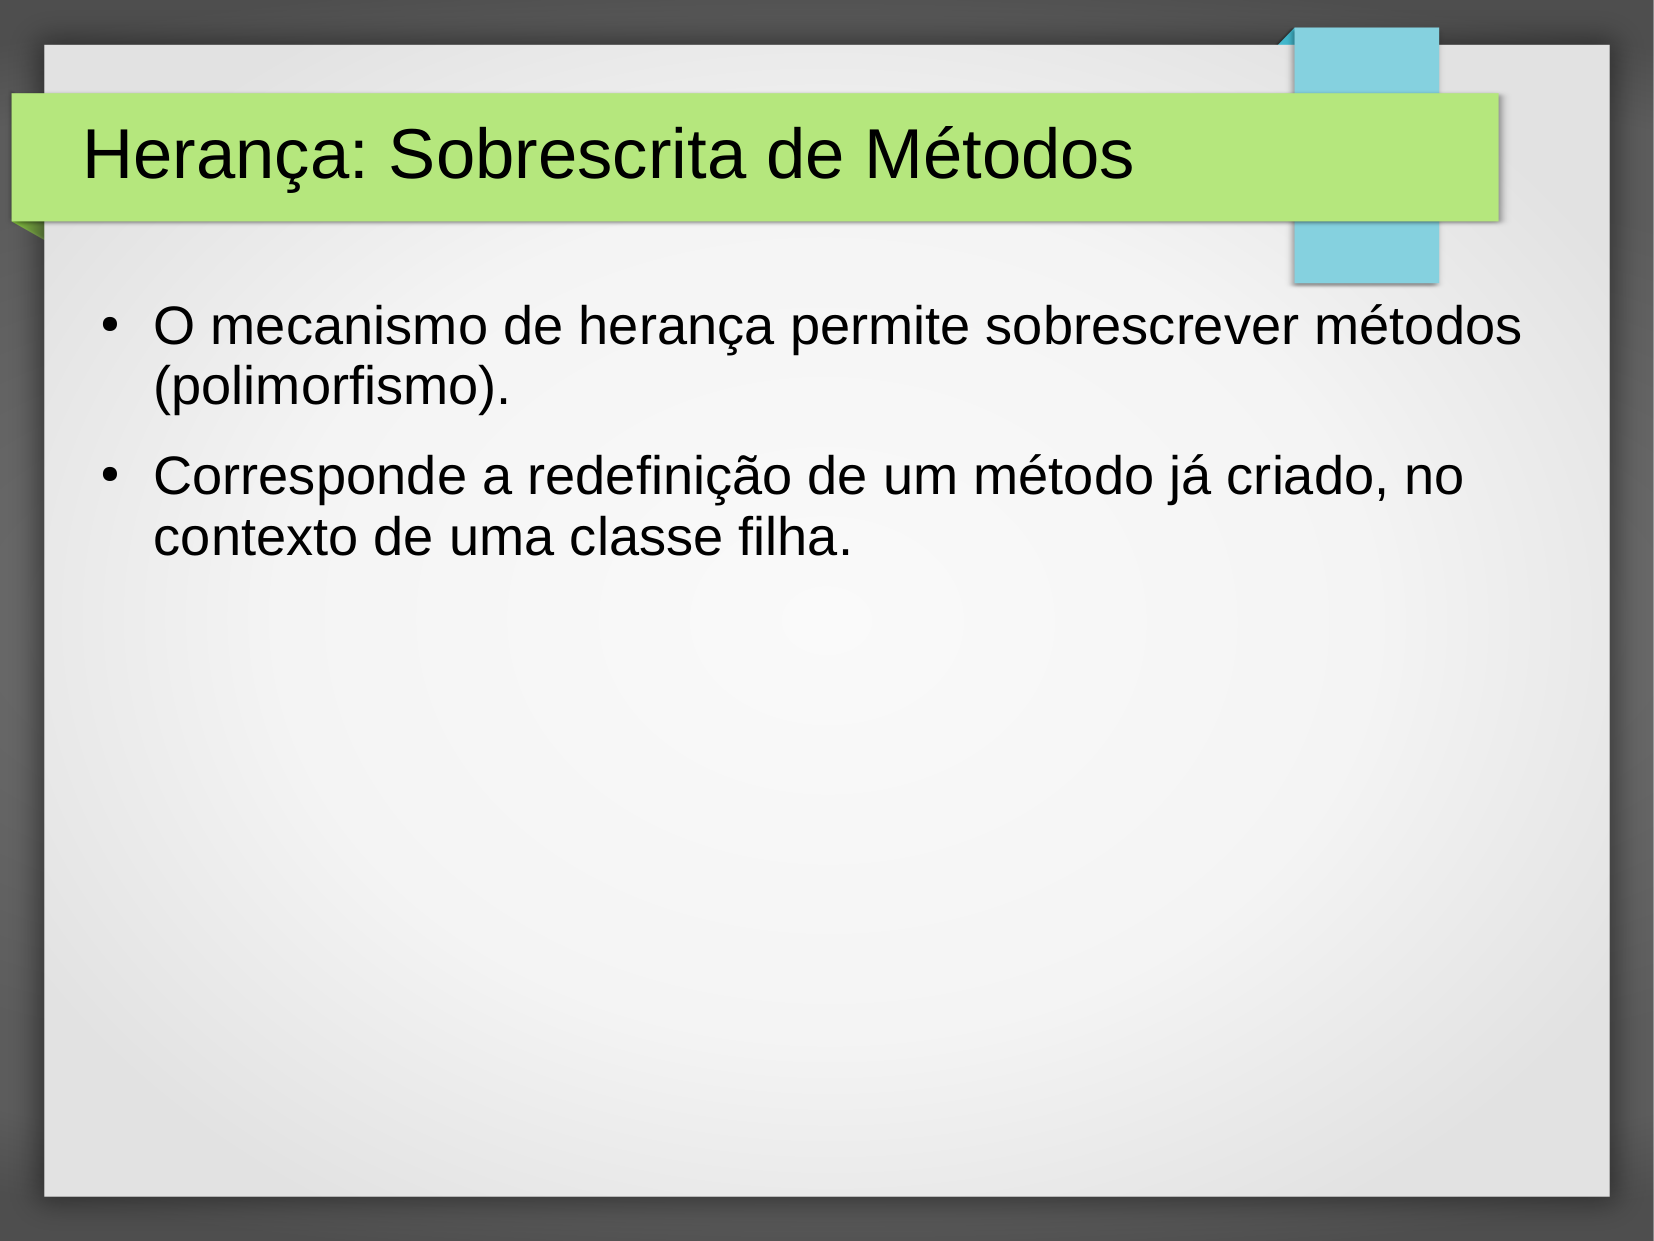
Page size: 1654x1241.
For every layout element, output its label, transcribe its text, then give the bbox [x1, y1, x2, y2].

picture [0, 0, 1654, 1241]
title Herança: Sobrescrita de Métodos [82, 94, 1264, 213]
list O mecanismo de herança permite sobrescrever métodos (polimorfismo). Corresponde a redefinição de um método já criado, no contexto de uma classe filha. [82, 295, 1571, 1099]
